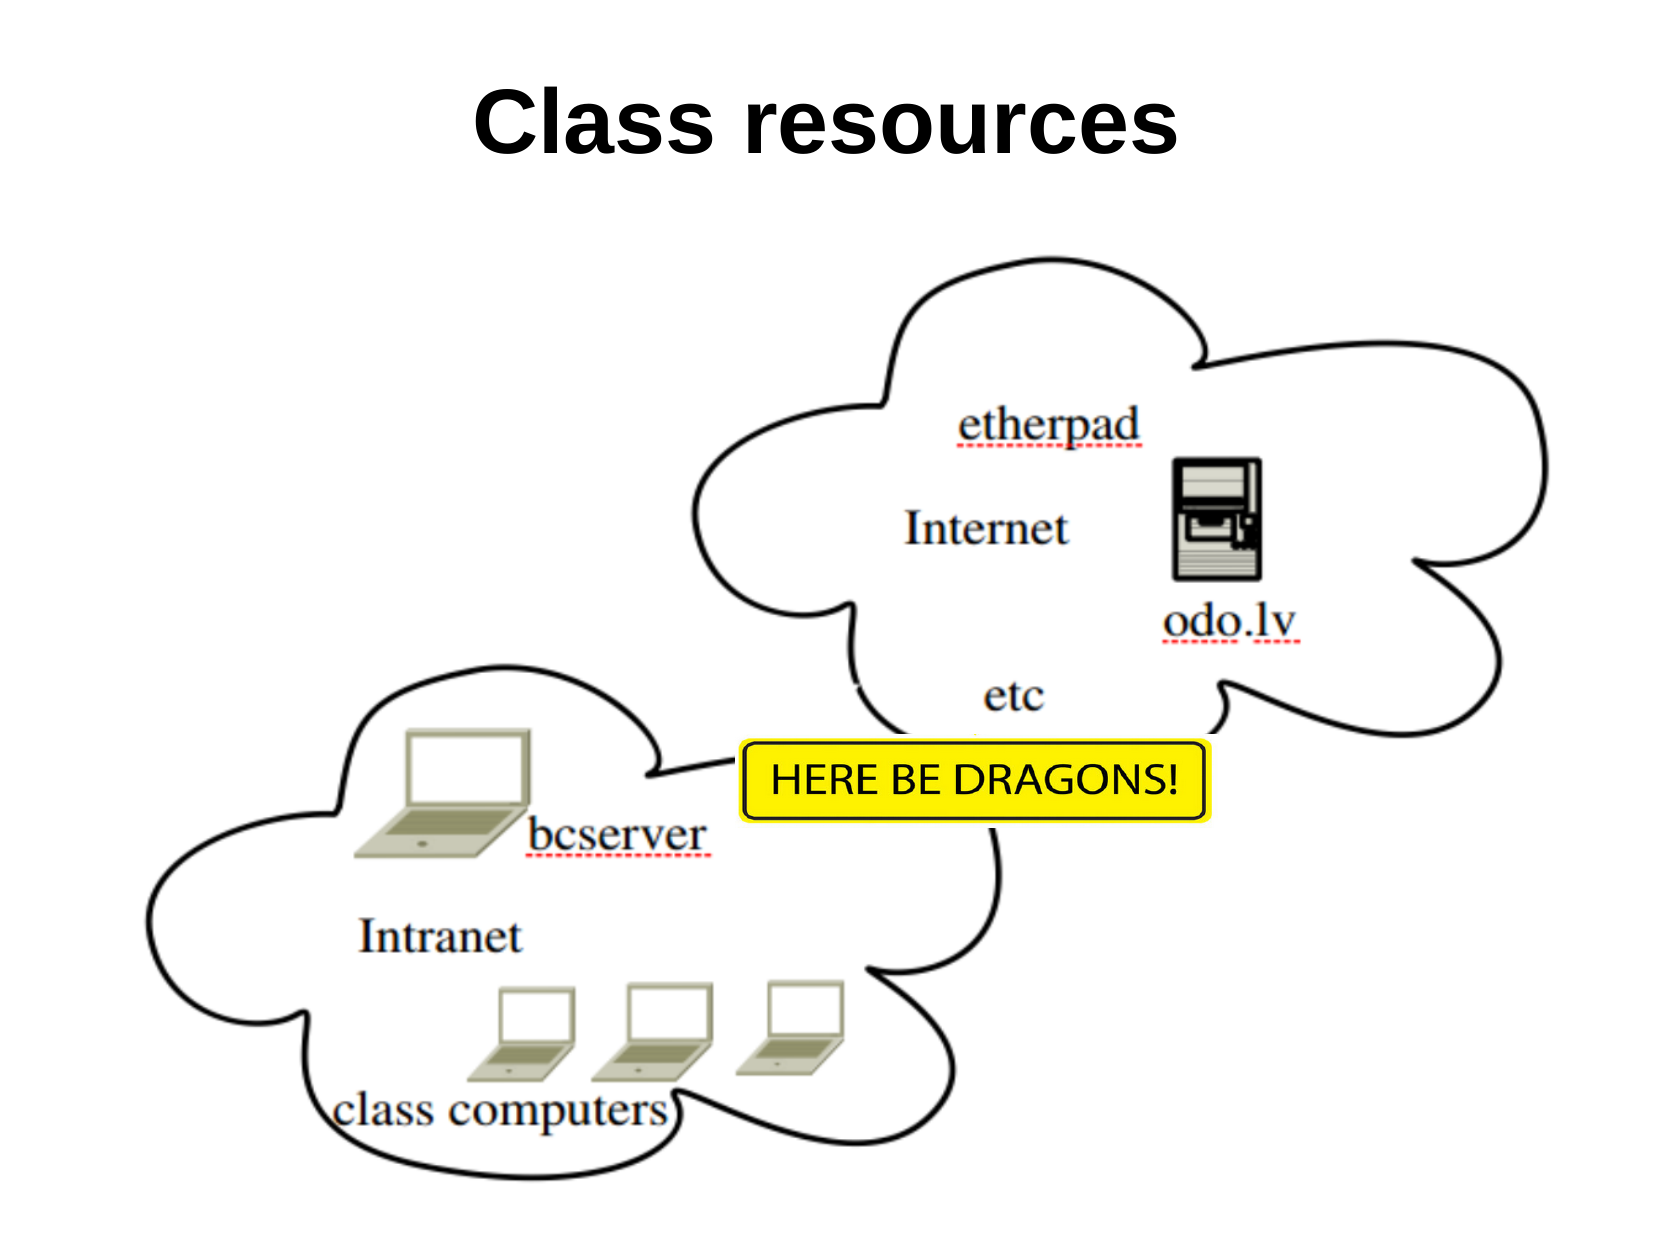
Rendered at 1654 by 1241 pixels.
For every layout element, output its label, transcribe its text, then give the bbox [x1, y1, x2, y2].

title Class resources [82, 49, 1571, 193]
picture [82, 193, 1591, 1201]
